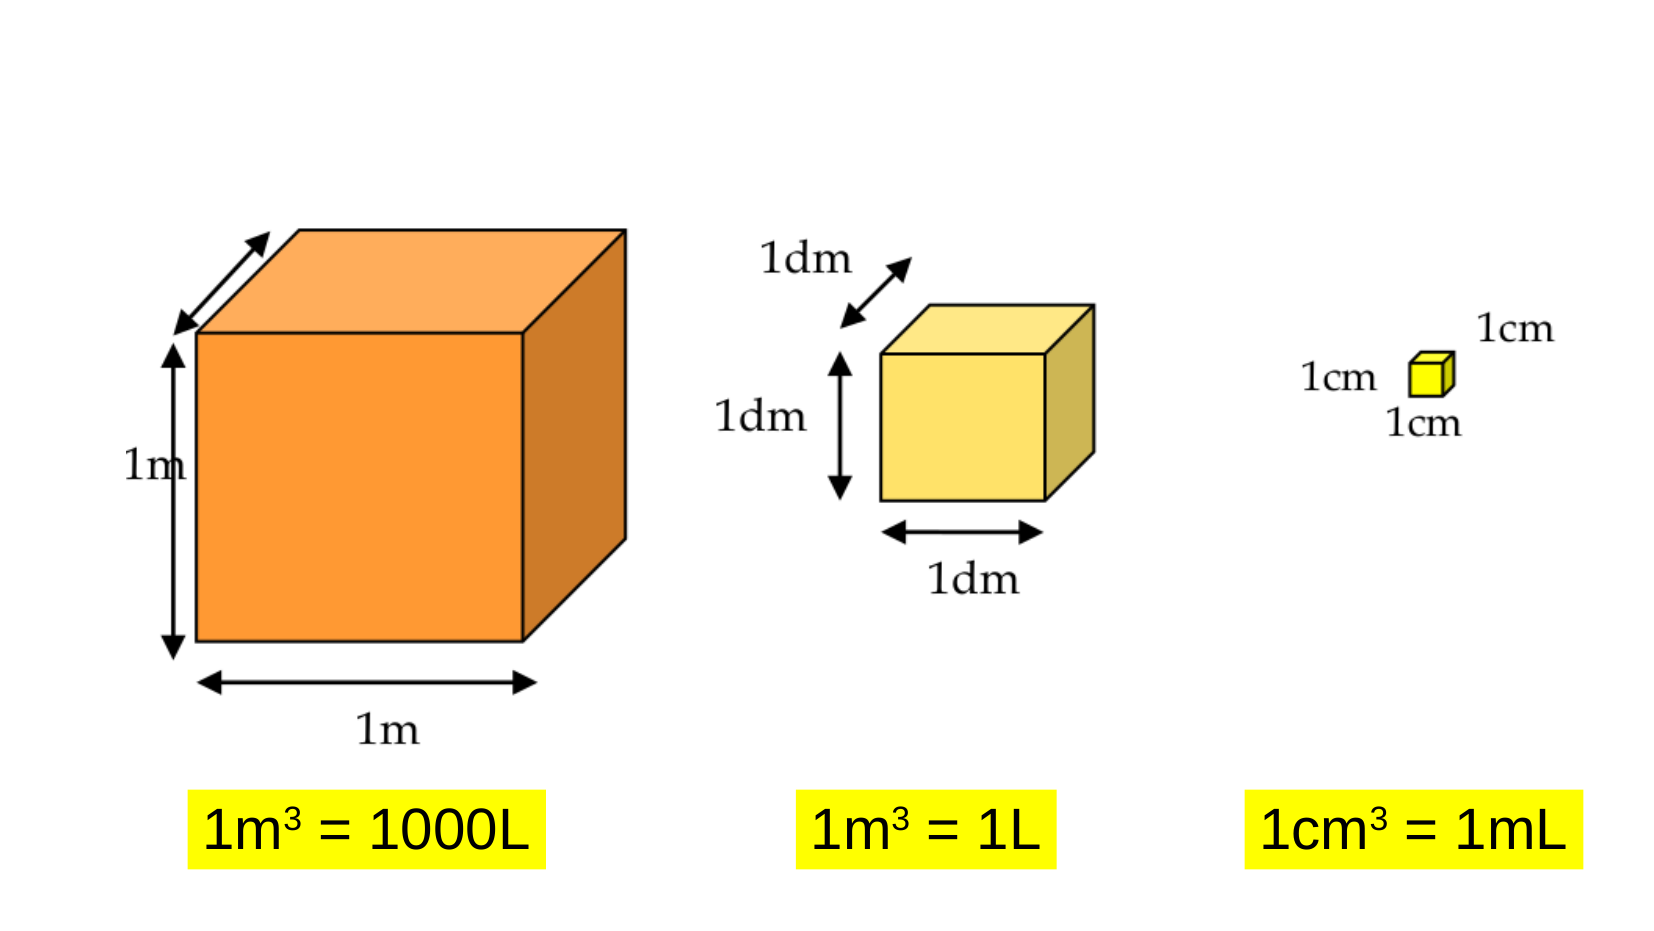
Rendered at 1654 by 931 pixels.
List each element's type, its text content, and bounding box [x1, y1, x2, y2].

picture [126, 224, 638, 752]
picture [712, 229, 1100, 601]
text_box 1m3 = 1000L [187, 789, 546, 870]
text_box 1cm3 = 1mL [1244, 789, 1584, 870]
text_box 1m3 = 1L [795, 789, 1057, 870]
picture [1270, 299, 1576, 455]
